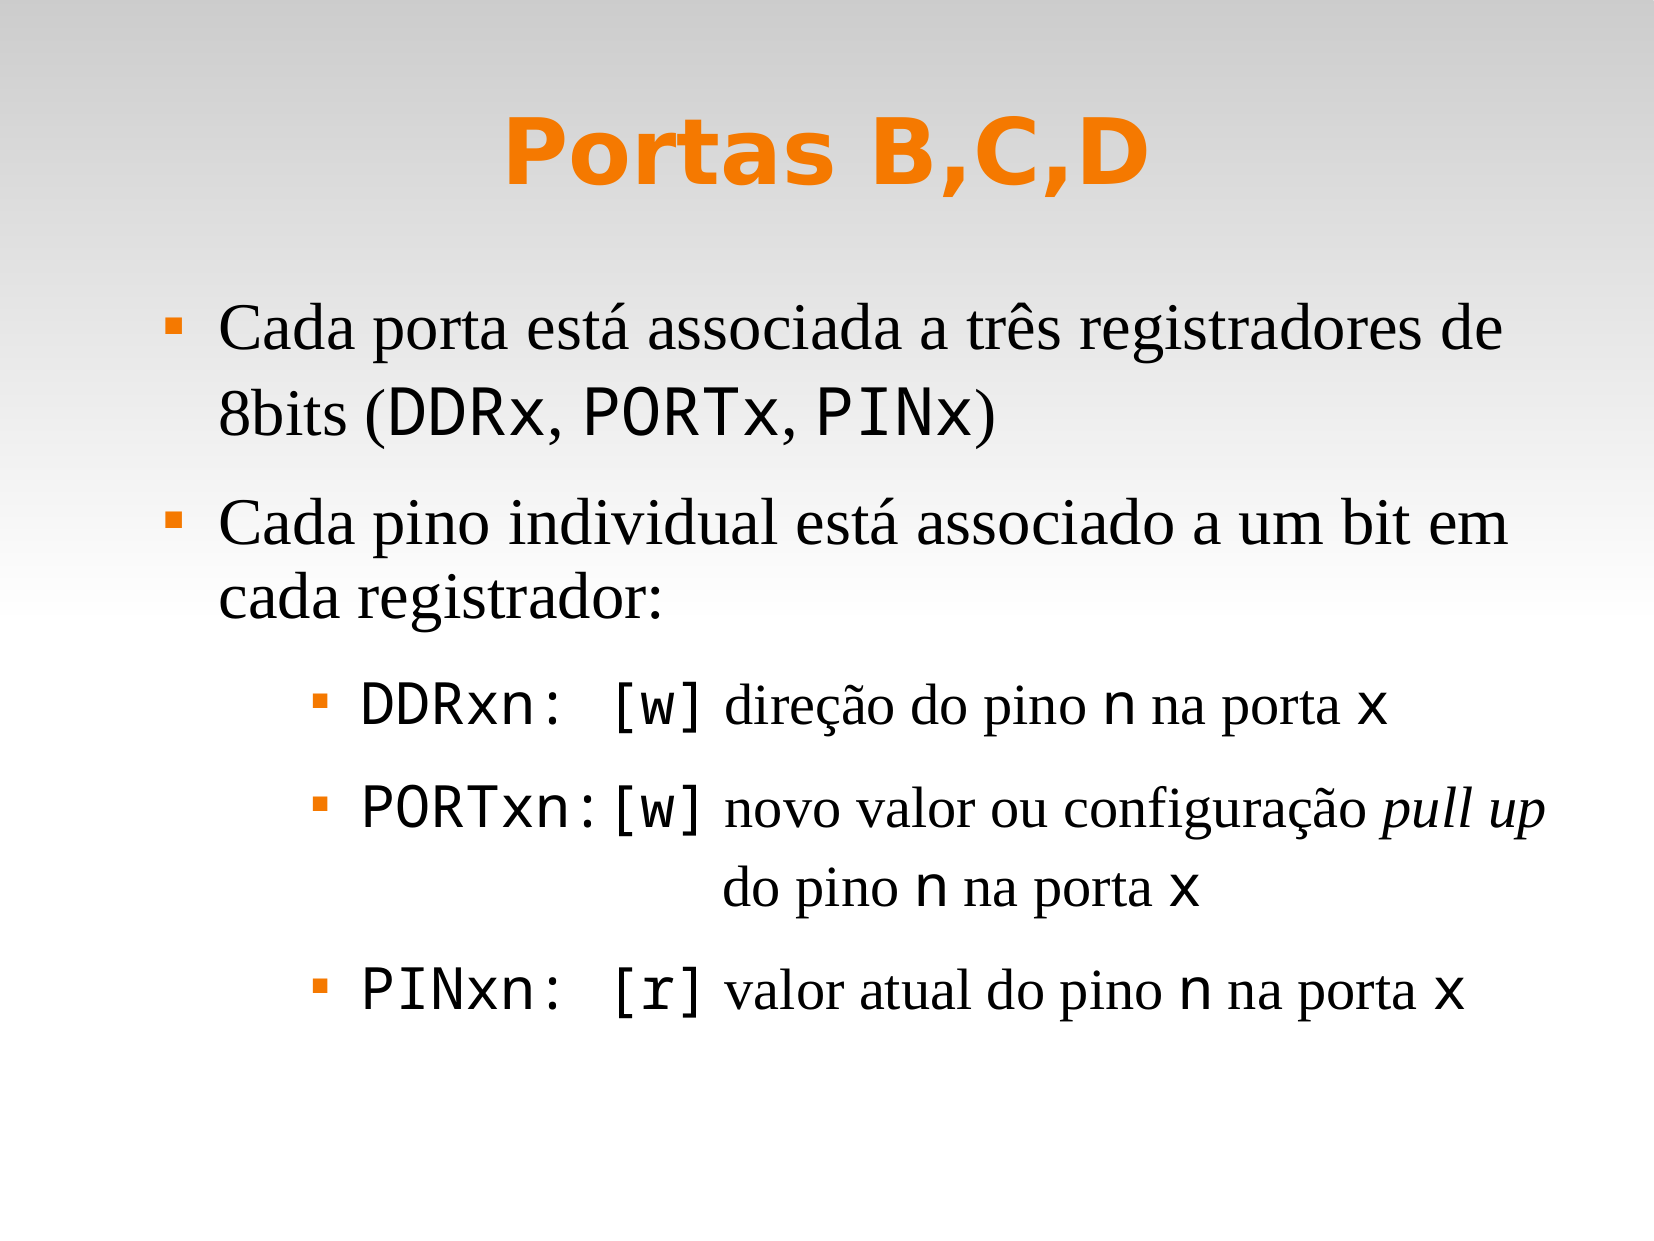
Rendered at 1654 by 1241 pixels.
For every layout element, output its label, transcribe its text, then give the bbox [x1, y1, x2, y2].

list Cada porta está associada a três registradores de 8bits (DDRx, PORTx, PINx) Cada pino individual está associado a um bit em cada registrador: DDRxn: [w] direção do pino n na porta x PORTxn:[w] novo valor ou configuração pull up do pino n na porta x PINxn: [r] valor atual do pino n na porta x [76, 290, 1565, 1109]
title Portas B,C,D [82, 49, 1571, 257]
